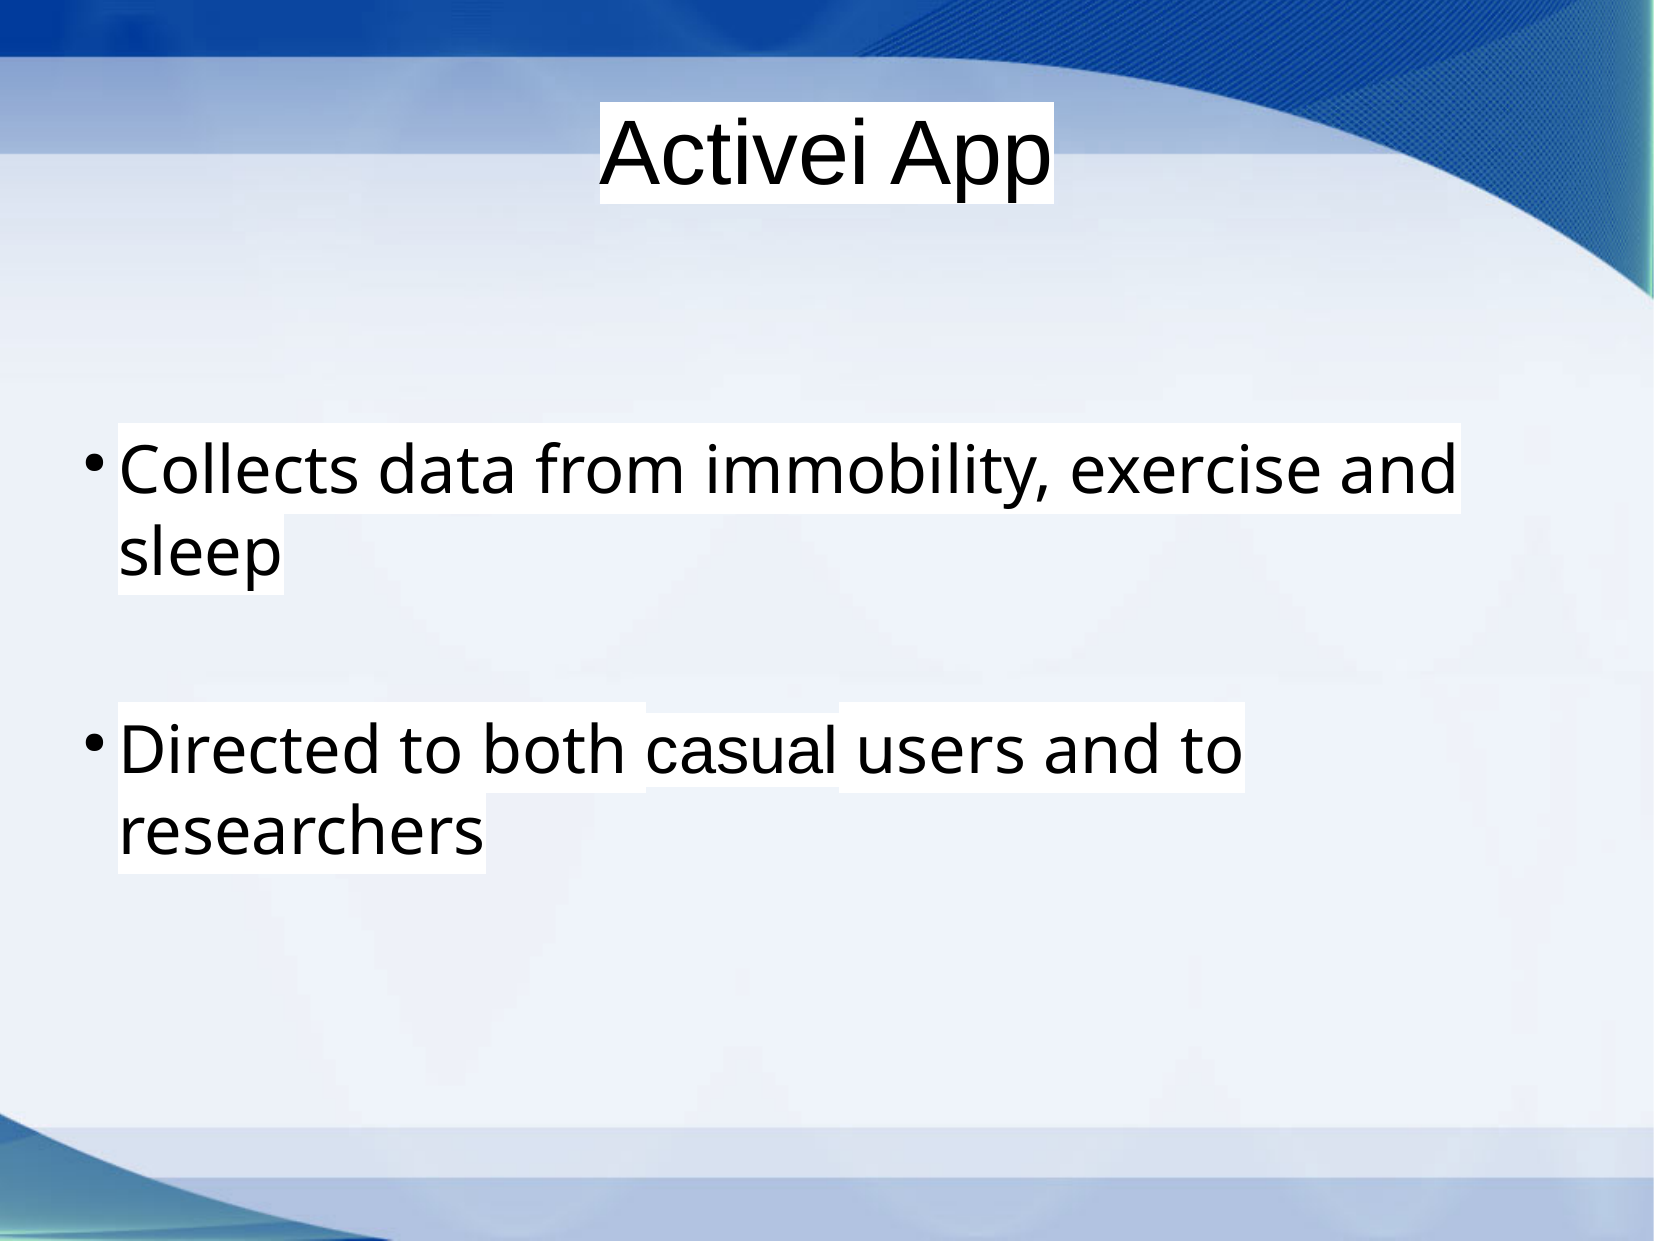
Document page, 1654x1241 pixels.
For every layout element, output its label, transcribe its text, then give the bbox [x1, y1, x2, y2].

picture [0, 0, 1654, 1241]
subtitle Collects data from immobility, exercise and sleep Directed to both casual users and to researchers [82, 290, 1571, 1010]
title Activei App [82, 49, 1571, 257]
